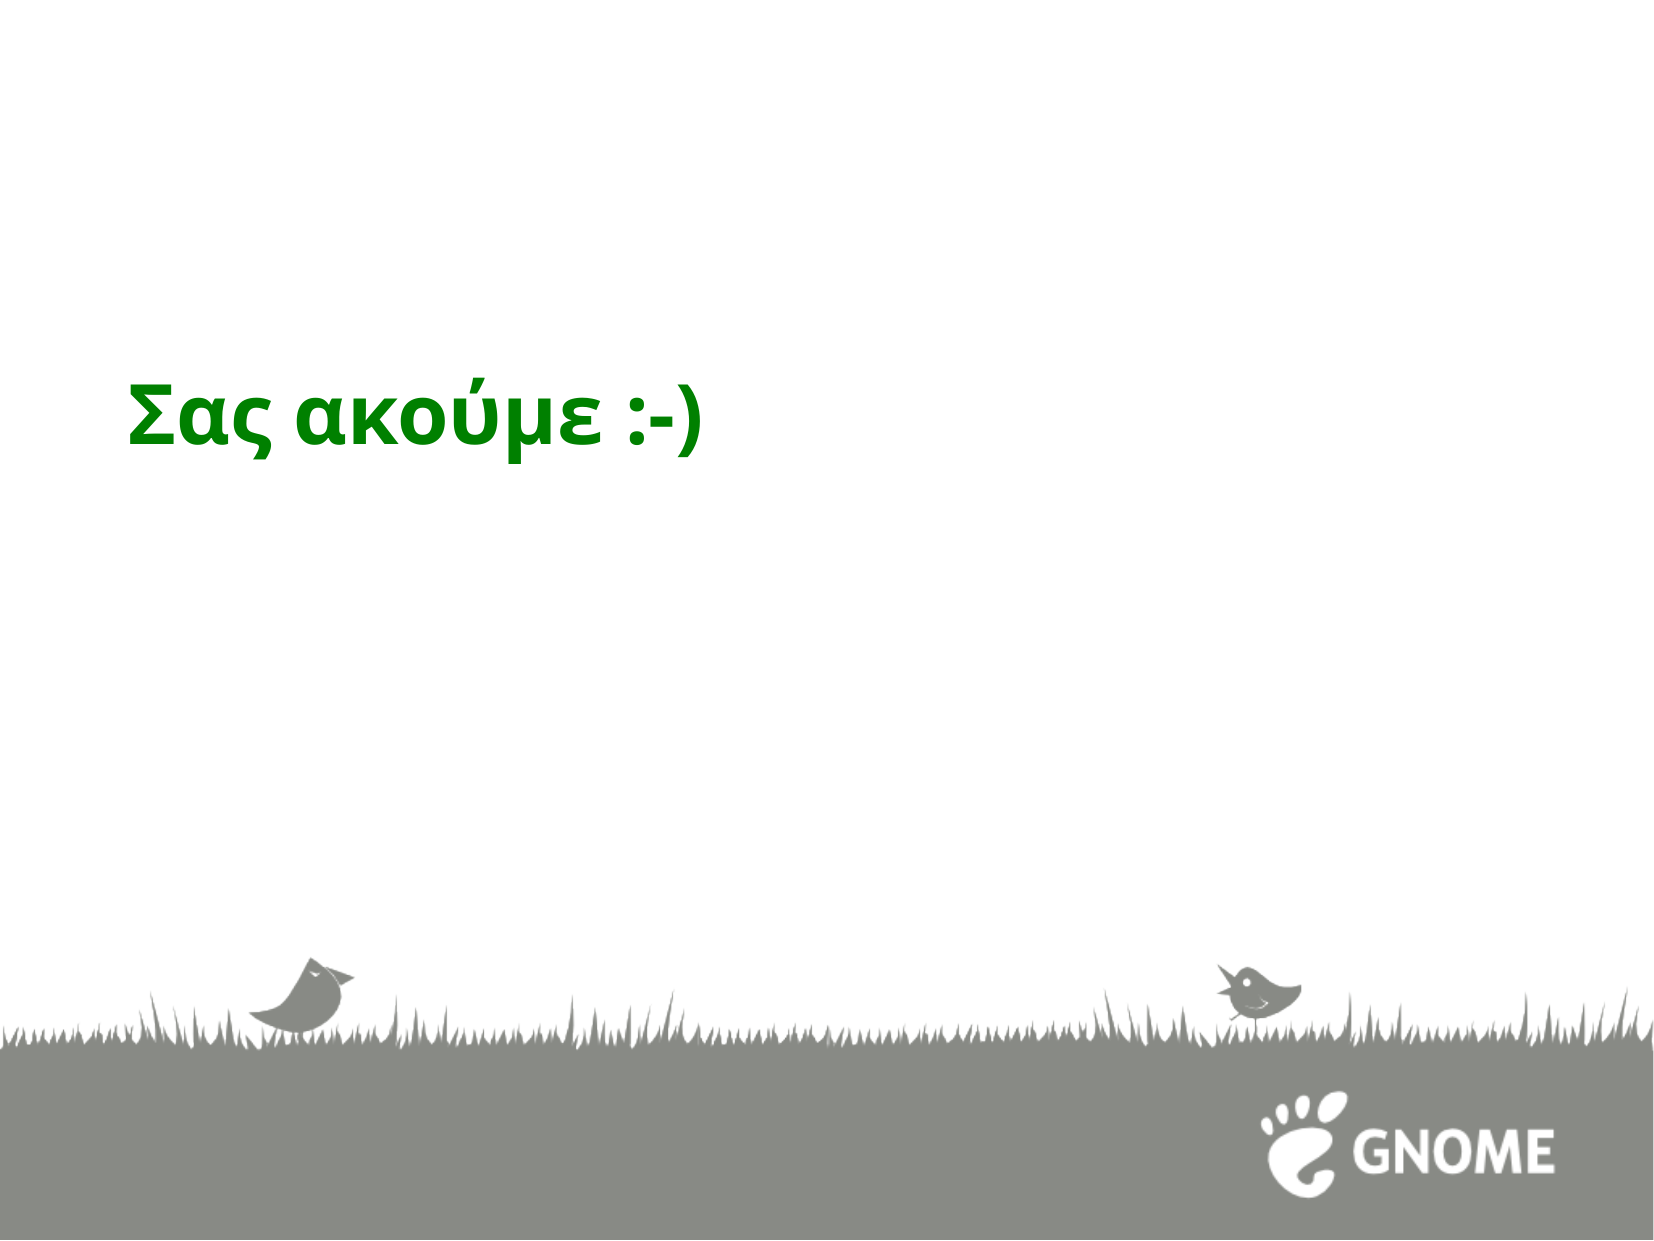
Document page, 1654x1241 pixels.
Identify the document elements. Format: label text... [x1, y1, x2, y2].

picture [0, 0, 1654, 1241]
text_box Σας ακούμε :-) [112, 348, 1276, 476]
